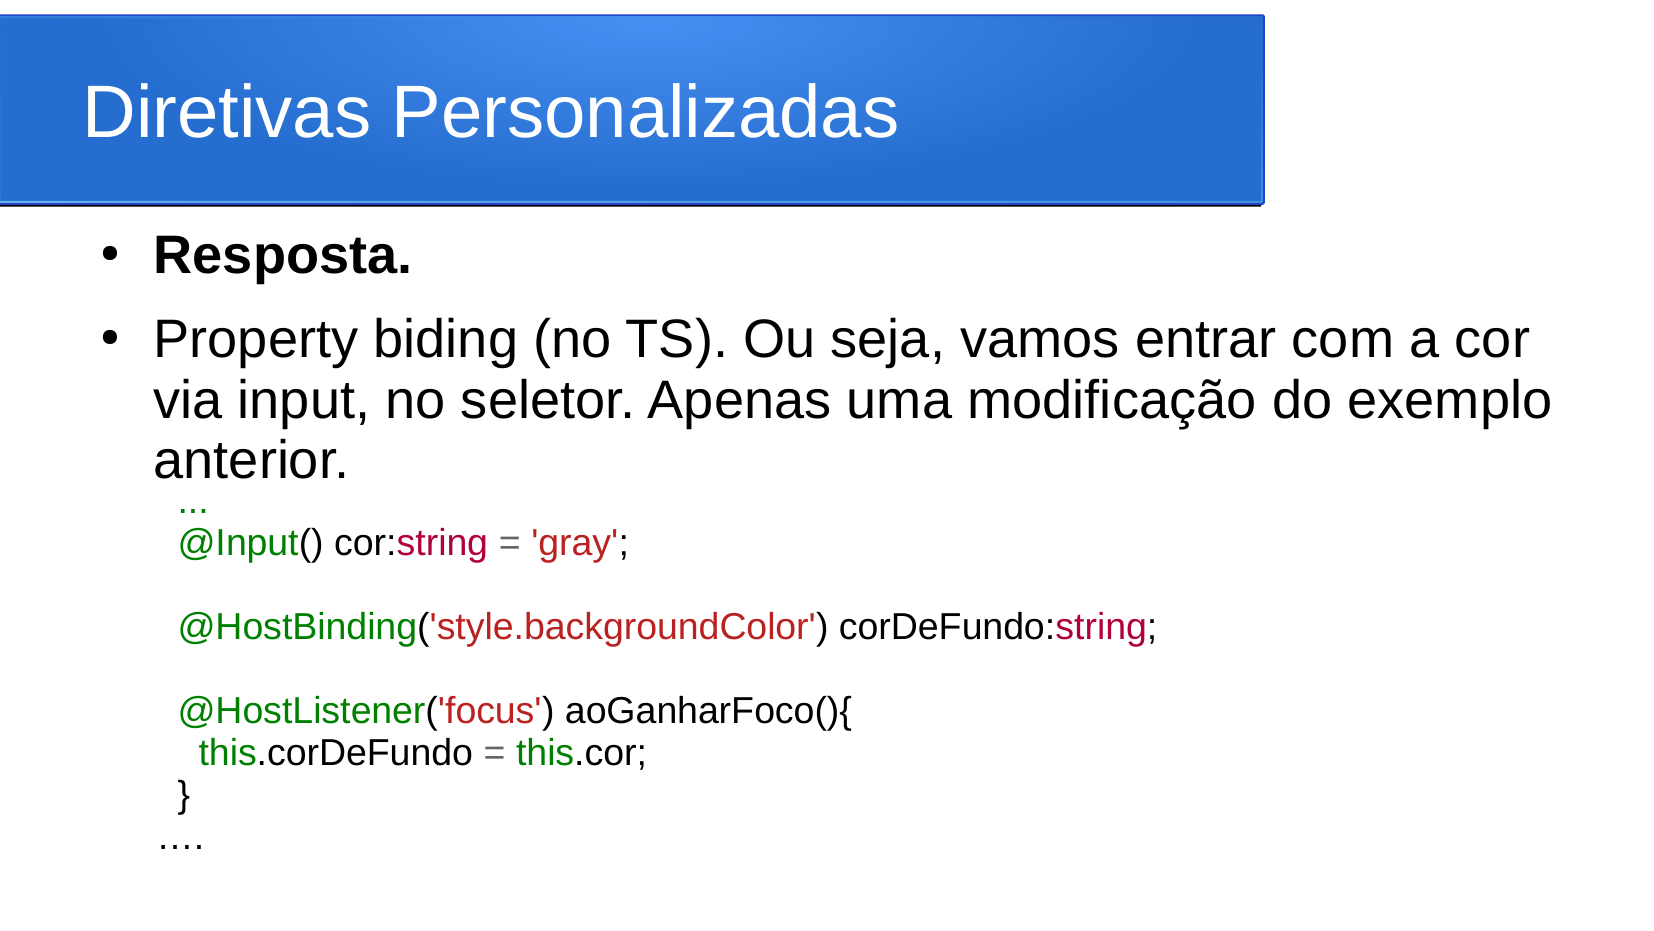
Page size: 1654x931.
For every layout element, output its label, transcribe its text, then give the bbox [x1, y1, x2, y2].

list Resposta. Property biding (no TS). Ou seja, vamos entrar com a cor via input, no seletor. Apenas uma modificação do exemplo anterior. [82, 224, 1571, 764]
title Diretivas Personalizadas [82, 35, 1235, 189]
text_box ... @Input() cor:string = 'gray'; @HostBinding('style.backgroundColor') corDeFundo:string; @HostListener('focus') aoGanharFoco(){ this.corDeFundo = this.cor; } …. [141, 472, 1453, 866]
